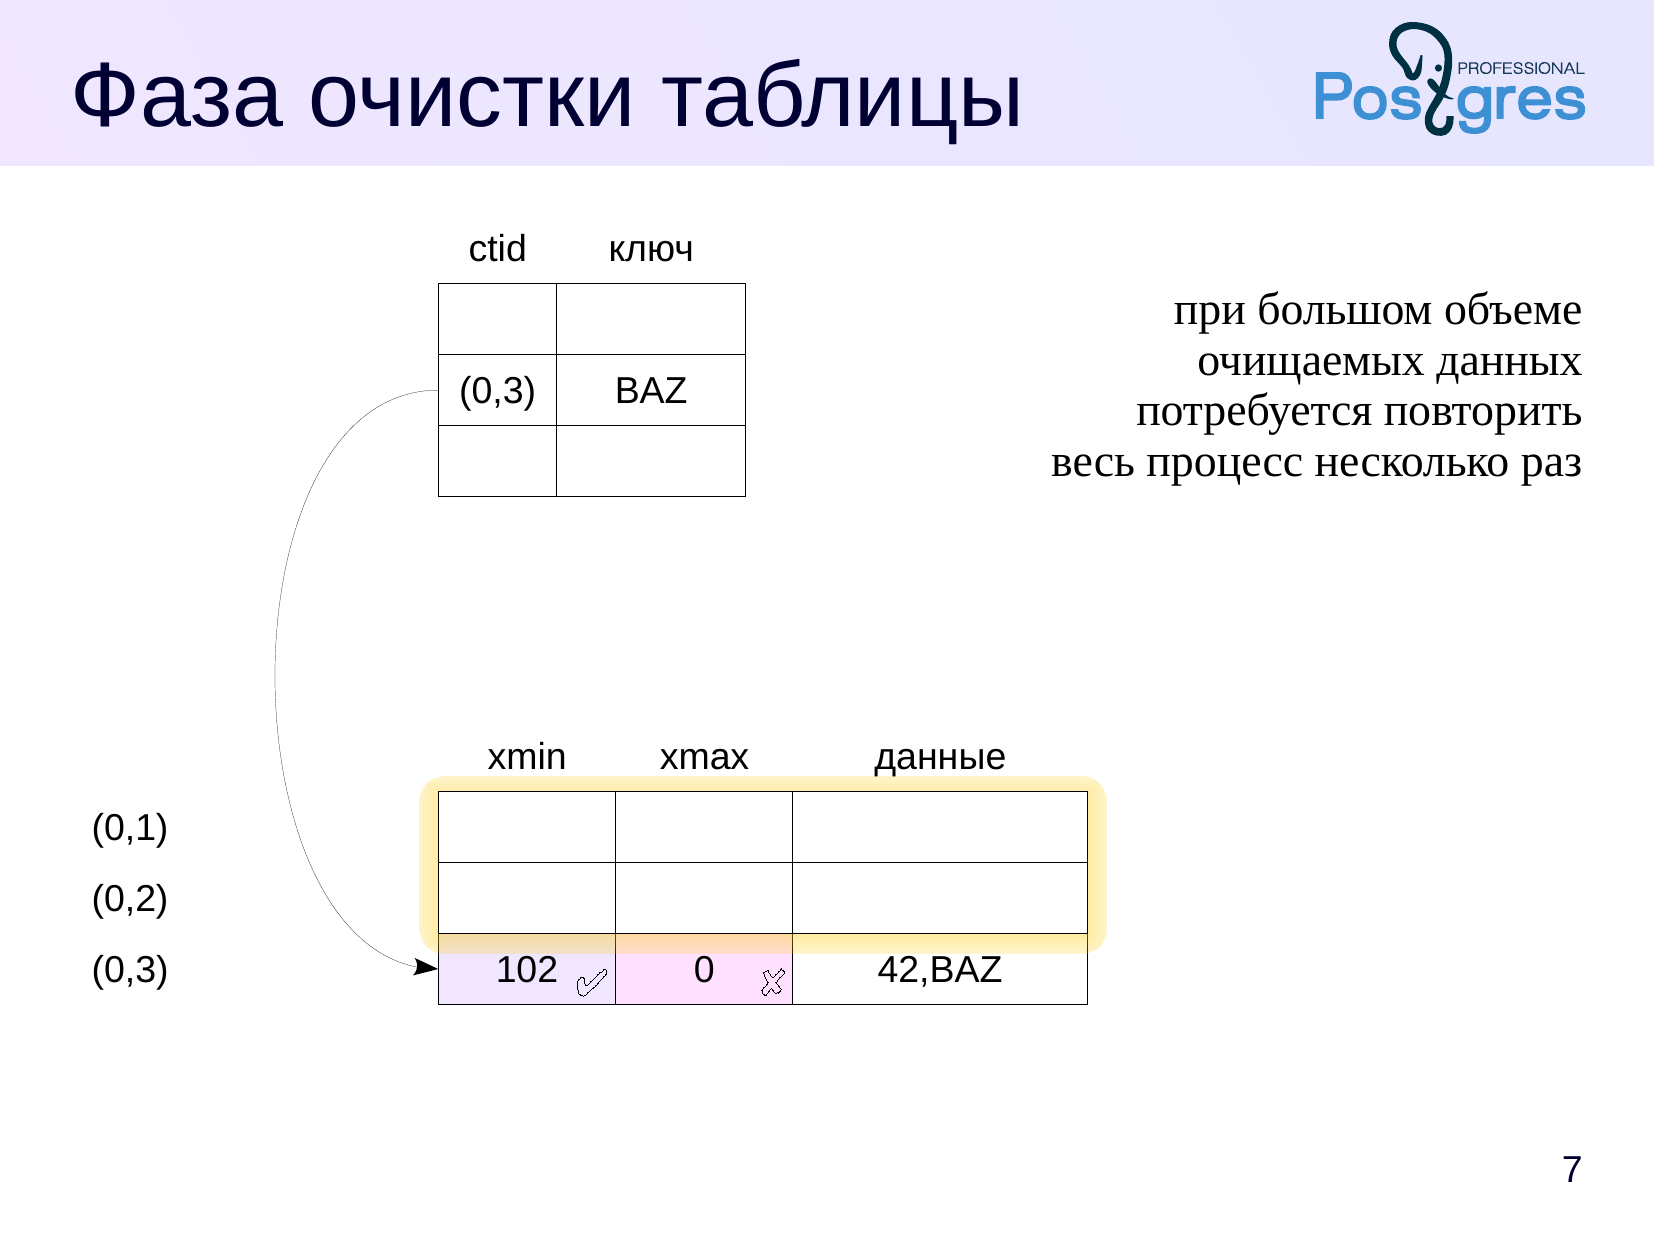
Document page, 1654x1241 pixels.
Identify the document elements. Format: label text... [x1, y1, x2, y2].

text_box [438, 283, 746, 355]
text_box ключ [556, 212, 746, 283]
text_box ctid [438, 212, 556, 283]
list при большом объеме очищаемых данных потребуется повторить весь процесс несколько раз [70, 283, 1583, 1180]
title Фаза очистки таблицы [70, 43, 1241, 147]
text_box [438, 425, 746, 497]
